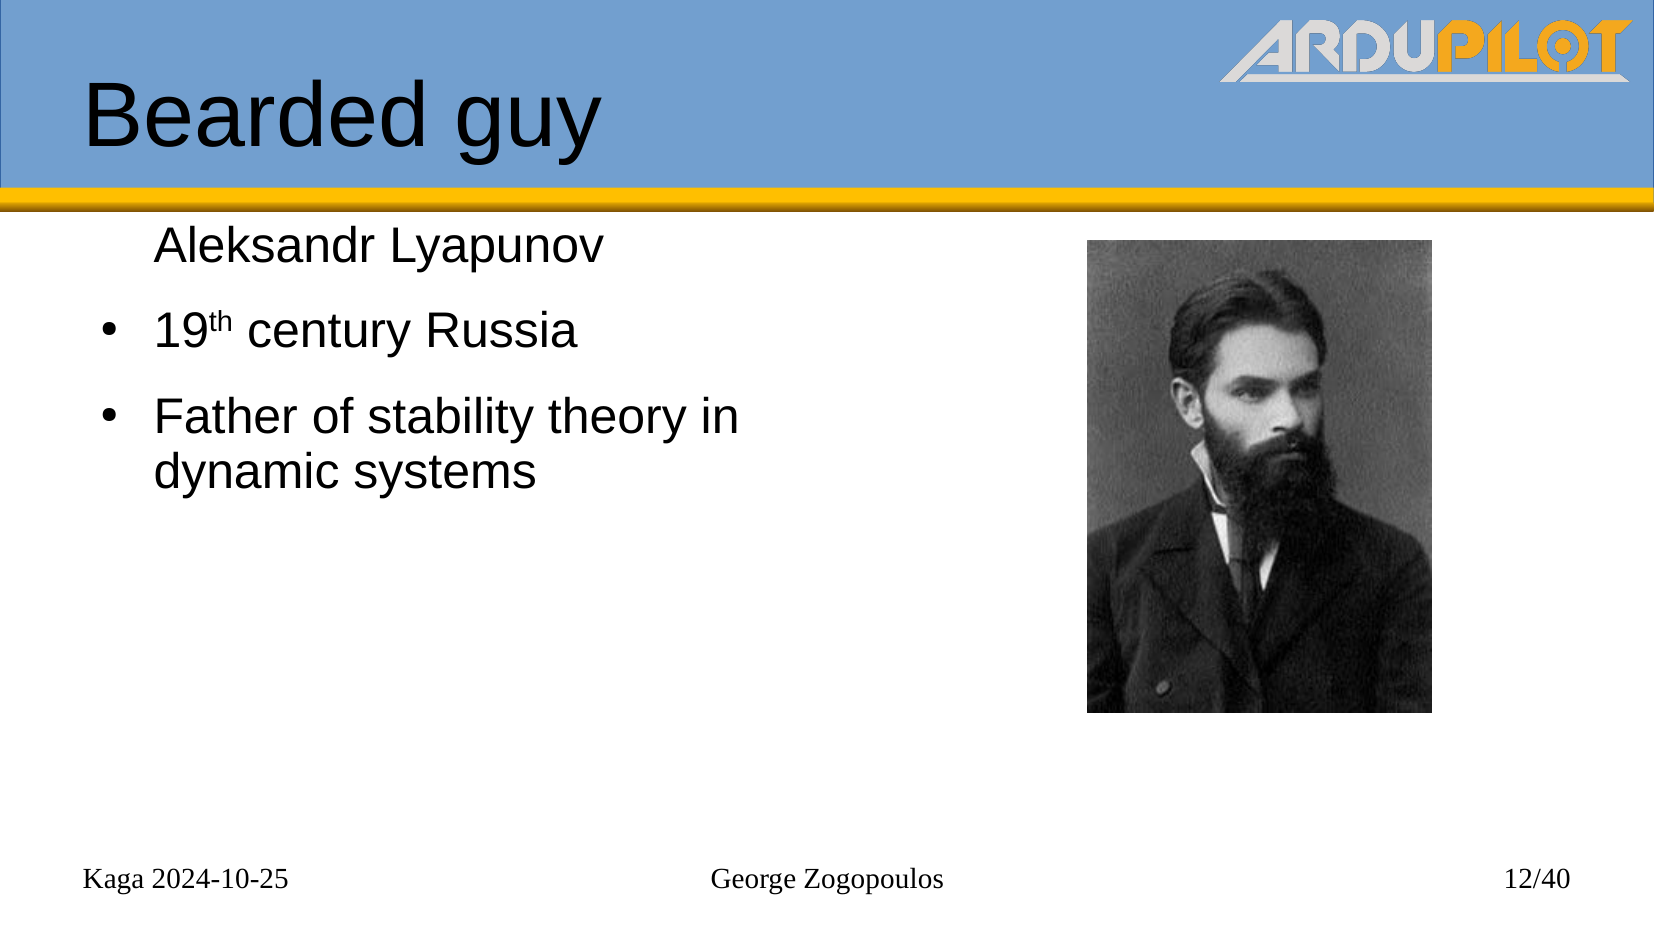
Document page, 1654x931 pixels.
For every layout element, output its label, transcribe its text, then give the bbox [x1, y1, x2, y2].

list Aleksandr Lyapunov 19th century Russia Father of stability theory in dynamic systems [82, 217, 809, 757]
picture [1087, 240, 1432, 713]
picture [1219, 20, 1633, 82]
title Bearded guy [82, 37, 1571, 193]
